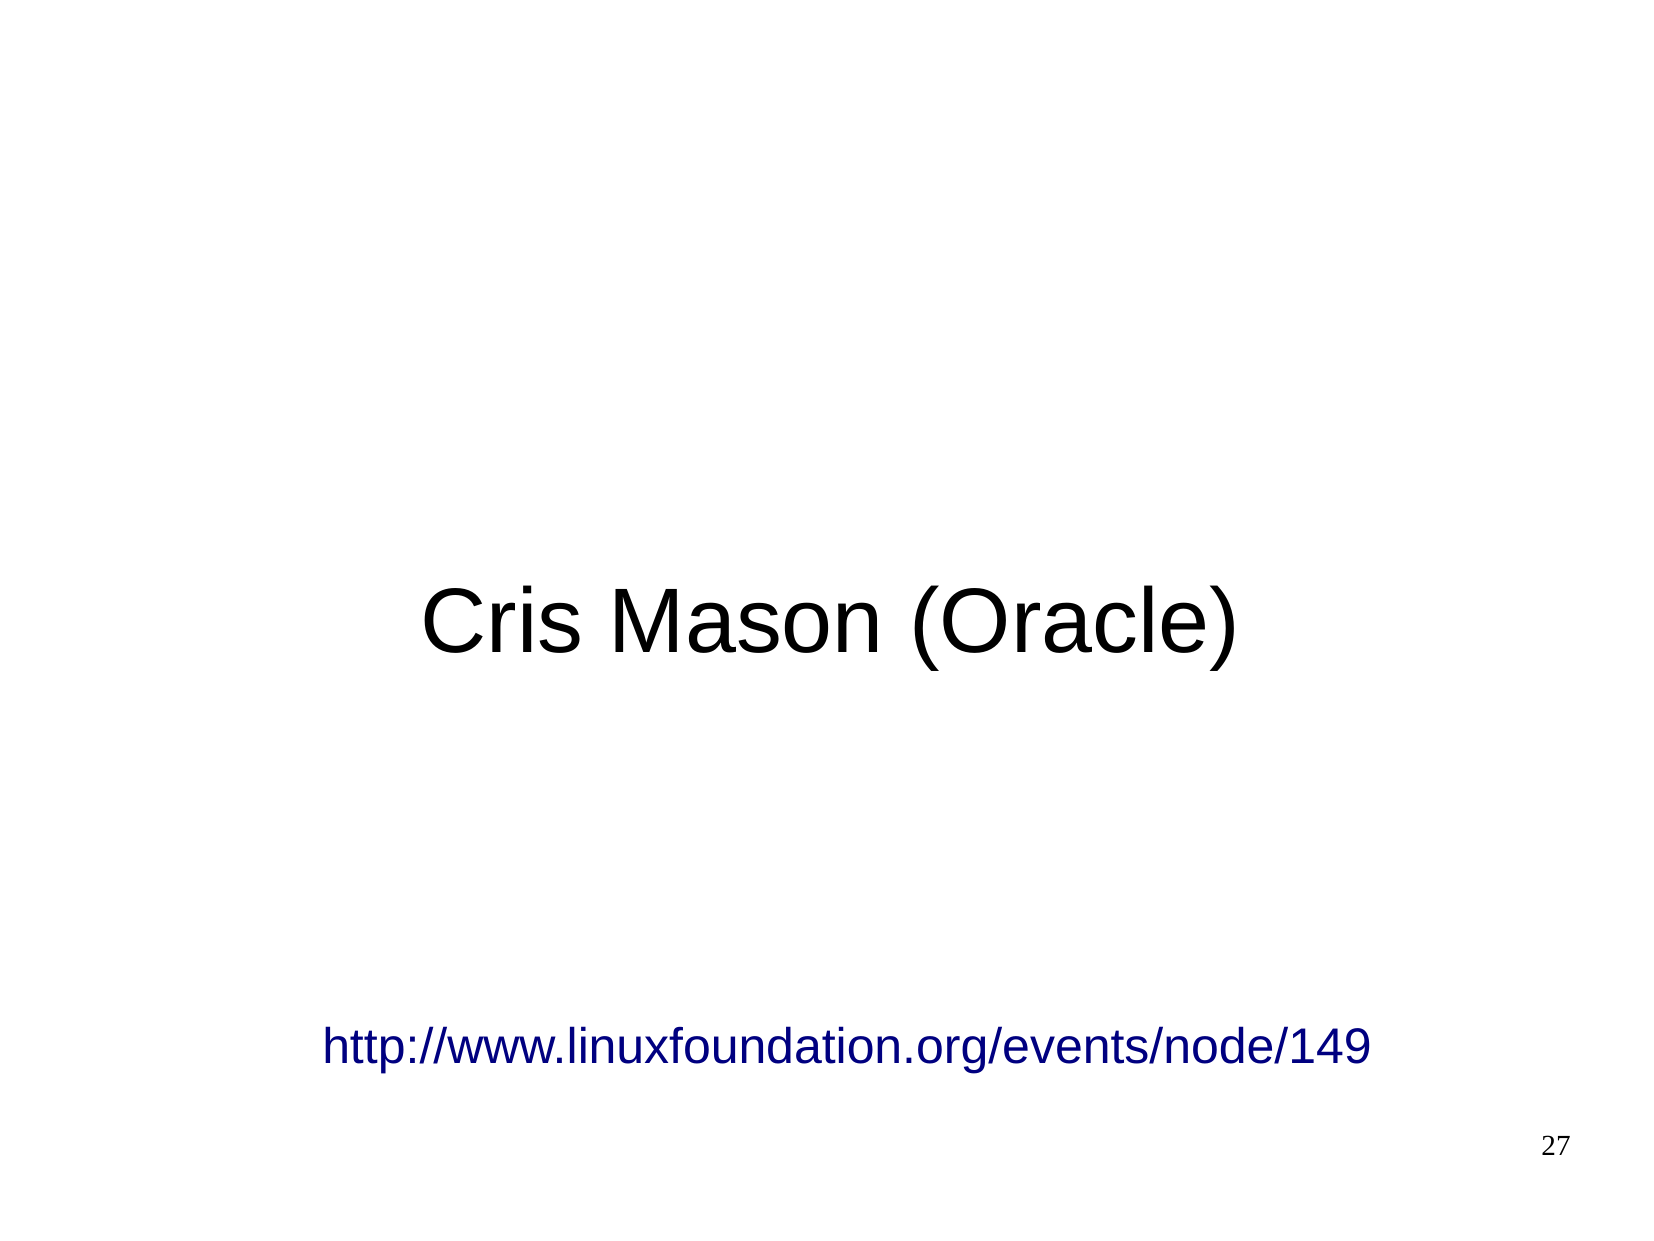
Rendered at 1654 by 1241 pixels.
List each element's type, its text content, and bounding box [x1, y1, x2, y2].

text_box http://www.linuxfoundation.org/events/node/149 [78, 1011, 1617, 1082]
title Cris Mason (Oracle) [86, 525, 1576, 718]
